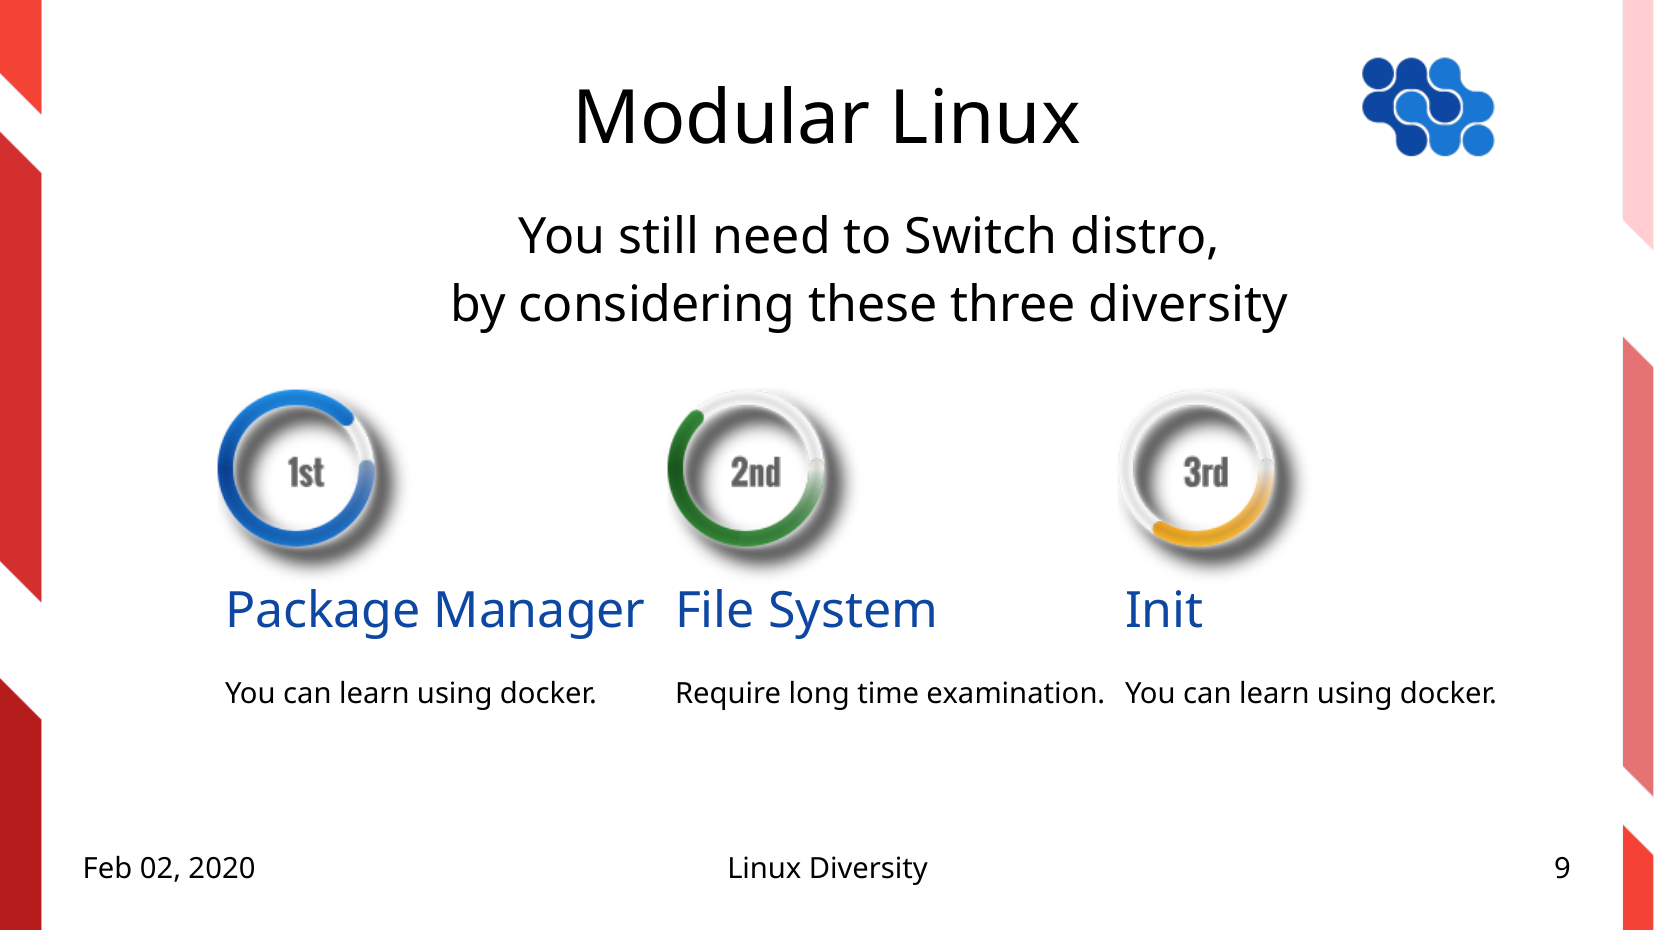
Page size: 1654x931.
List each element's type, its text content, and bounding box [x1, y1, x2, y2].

title Modular Linux [82, 37, 1571, 193]
picture [0, 0, 1654, 930]
text_box You still need to Switch distro, by considering these three diversity [208, 192, 1531, 346]
list Package Manager You can learn using docker. [225, 574, 676, 816]
list File System Require long time examination. [675, 574, 1125, 815]
list Init You can learn using docker. [1125, 574, 1576, 816]
